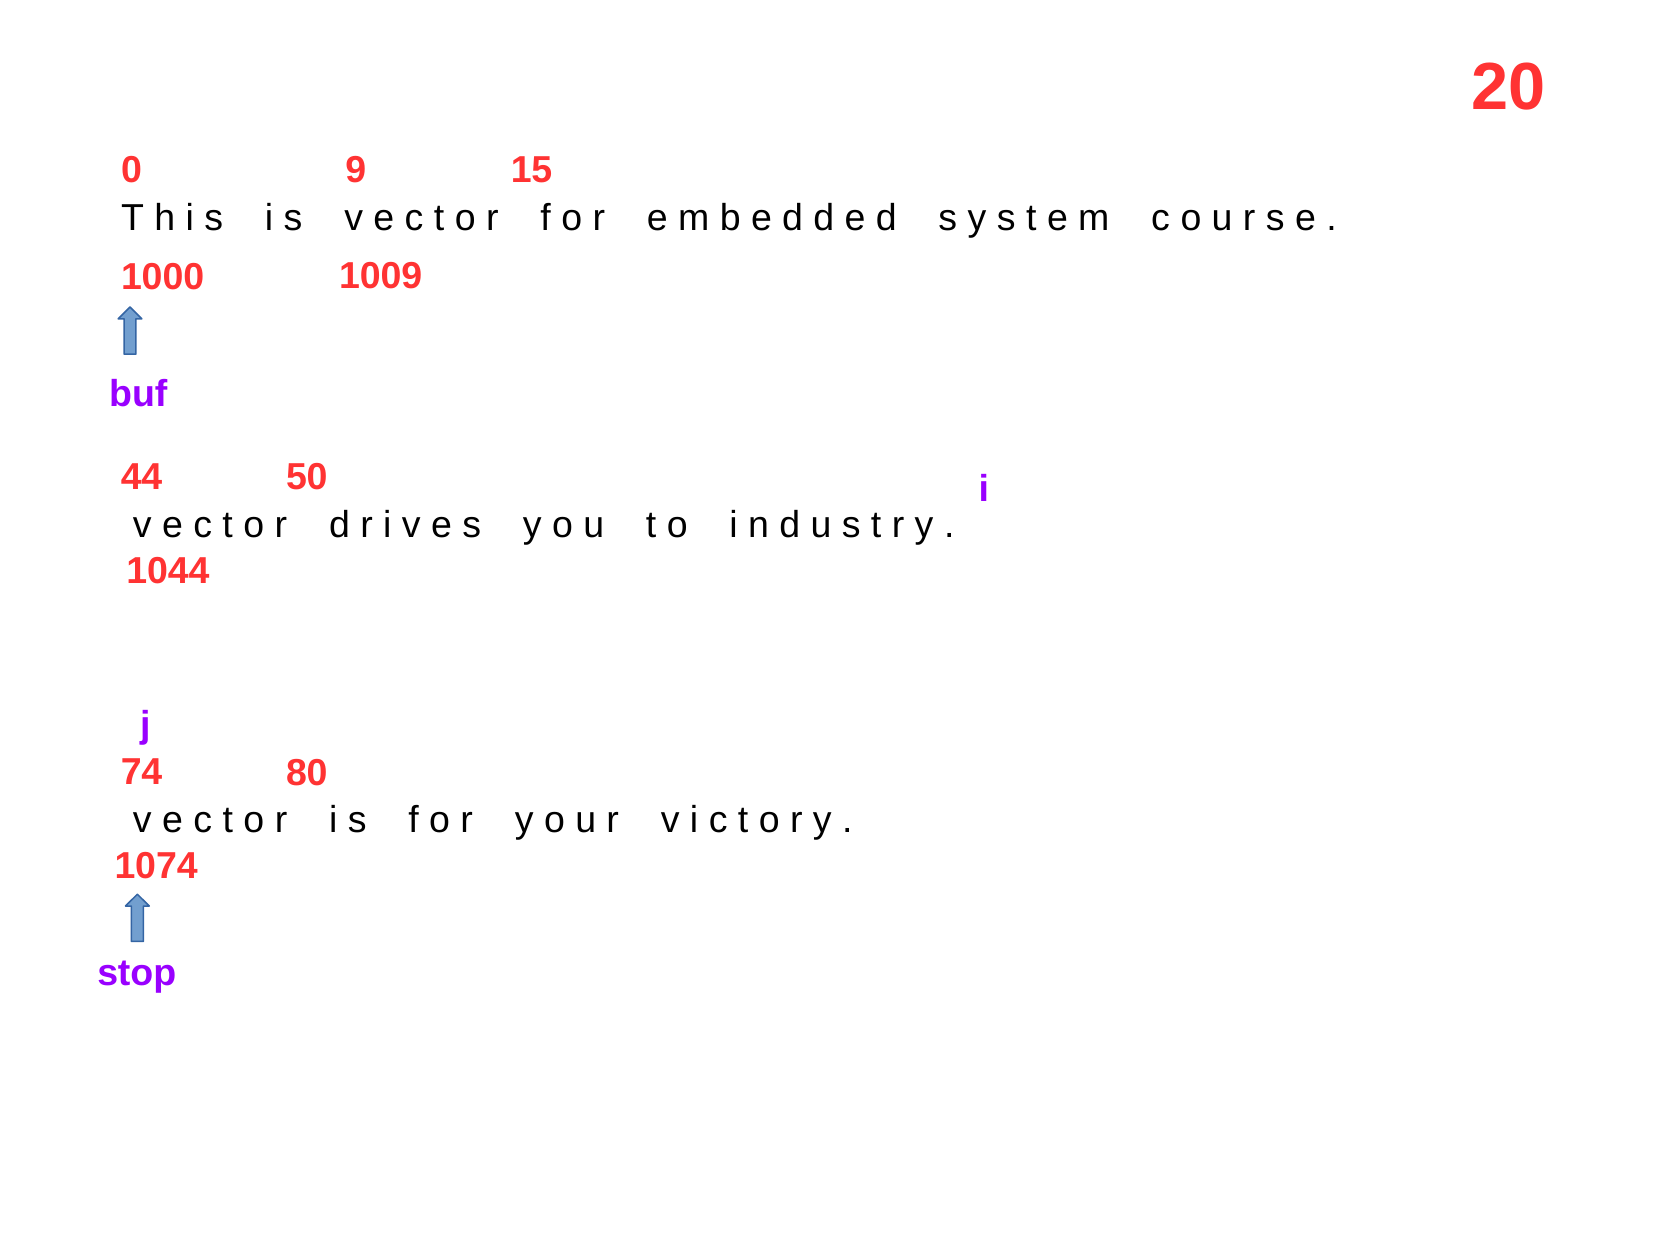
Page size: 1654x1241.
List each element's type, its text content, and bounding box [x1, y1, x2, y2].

text_box 1044 [111, 542, 225, 603]
text_box 1009 [324, 247, 438, 308]
text_box 74 [106, 743, 178, 804]
text_box 15 [496, 141, 568, 202]
text_box 1074 [99, 837, 213, 898]
text_box 9 [330, 141, 381, 202]
text_box 80 [271, 744, 343, 804]
text_box [125, 894, 150, 942]
text_box j [125, 696, 166, 757]
text_box 0 [106, 141, 157, 202]
text_box 20 [1456, 42, 1561, 138]
text_box v e c t o r d r i v e s y o u t o i n d u s t r y . [118, 496, 972, 557]
text_box v e c t o r i s f o r y o u r v i c t o r y . [118, 791, 869, 852]
text_box 50 [271, 448, 343, 509]
text_box 44 [106, 448, 178, 509]
text_box i [963, 459, 1004, 520]
text_box stop [82, 943, 210, 1004]
text_box T h i s i s v e c t o r f o r e m b e d d e d s y s t e m c o u r s e . [106, 188, 1354, 249]
text_box buf [94, 365, 183, 426]
text_box 1000 [106, 248, 219, 309]
text_box [118, 307, 142, 355]
